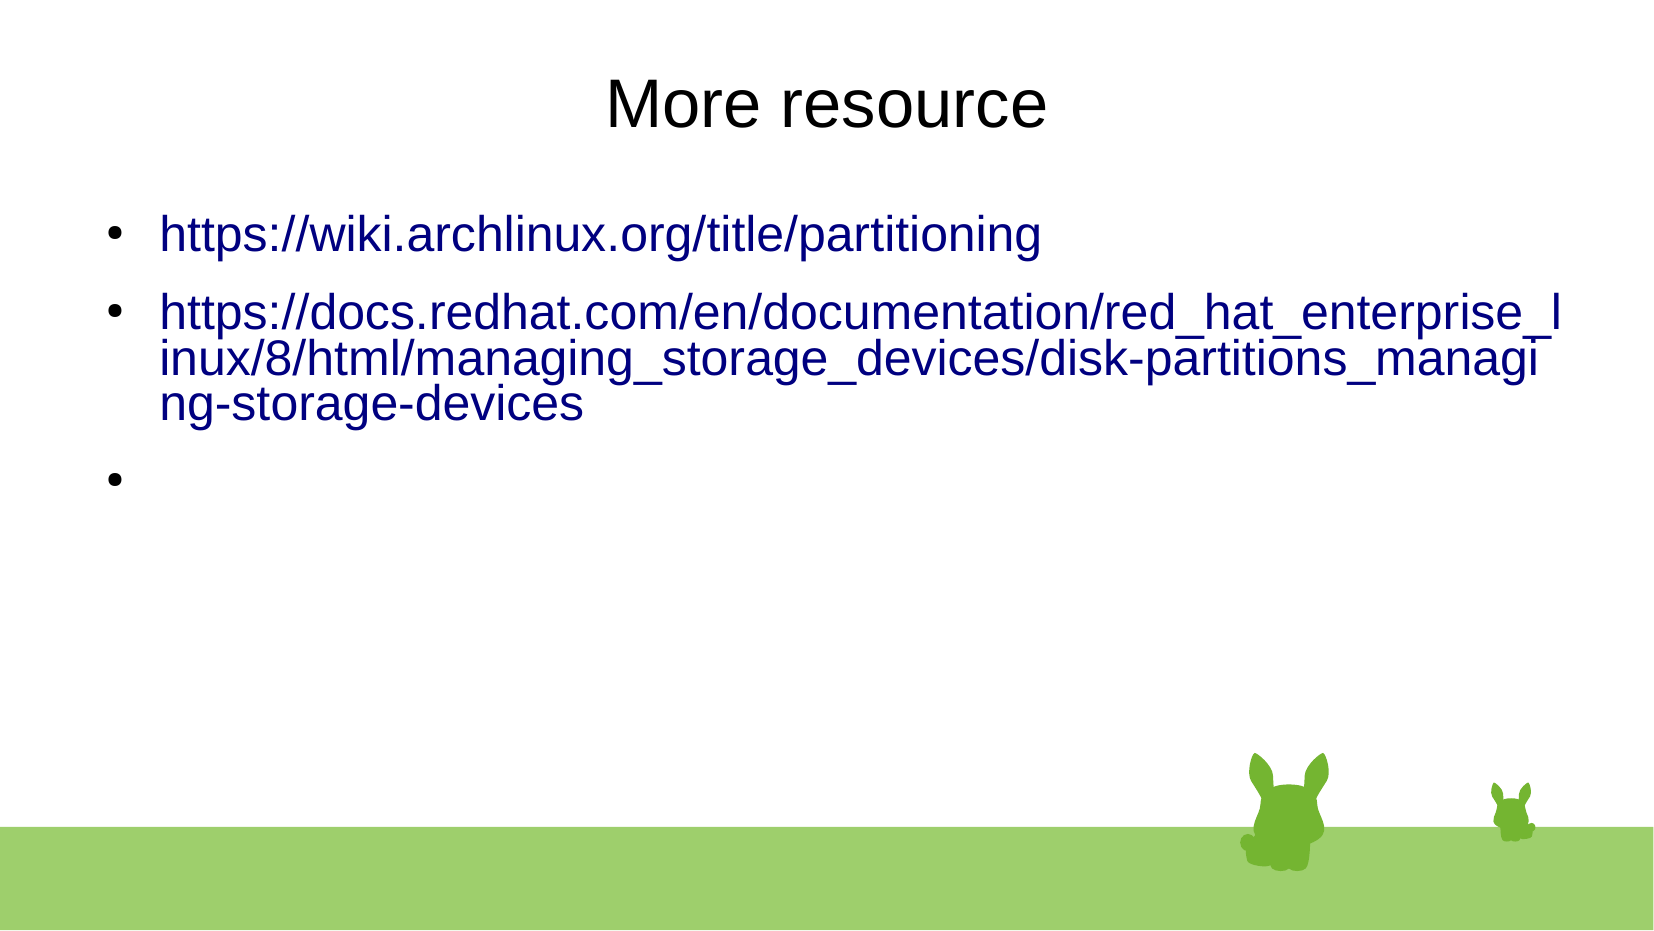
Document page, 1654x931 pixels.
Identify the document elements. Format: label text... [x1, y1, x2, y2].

list https://wiki.archlinux.org/title/partitioning https://docs.redhat.com/en/documentation/red_hat_enterprise_linux/8/html/managing_storage_devices/disk-partitions_managing-storage-devices [88, 206, 1565, 739]
title More resource [88, 29, 1565, 178]
